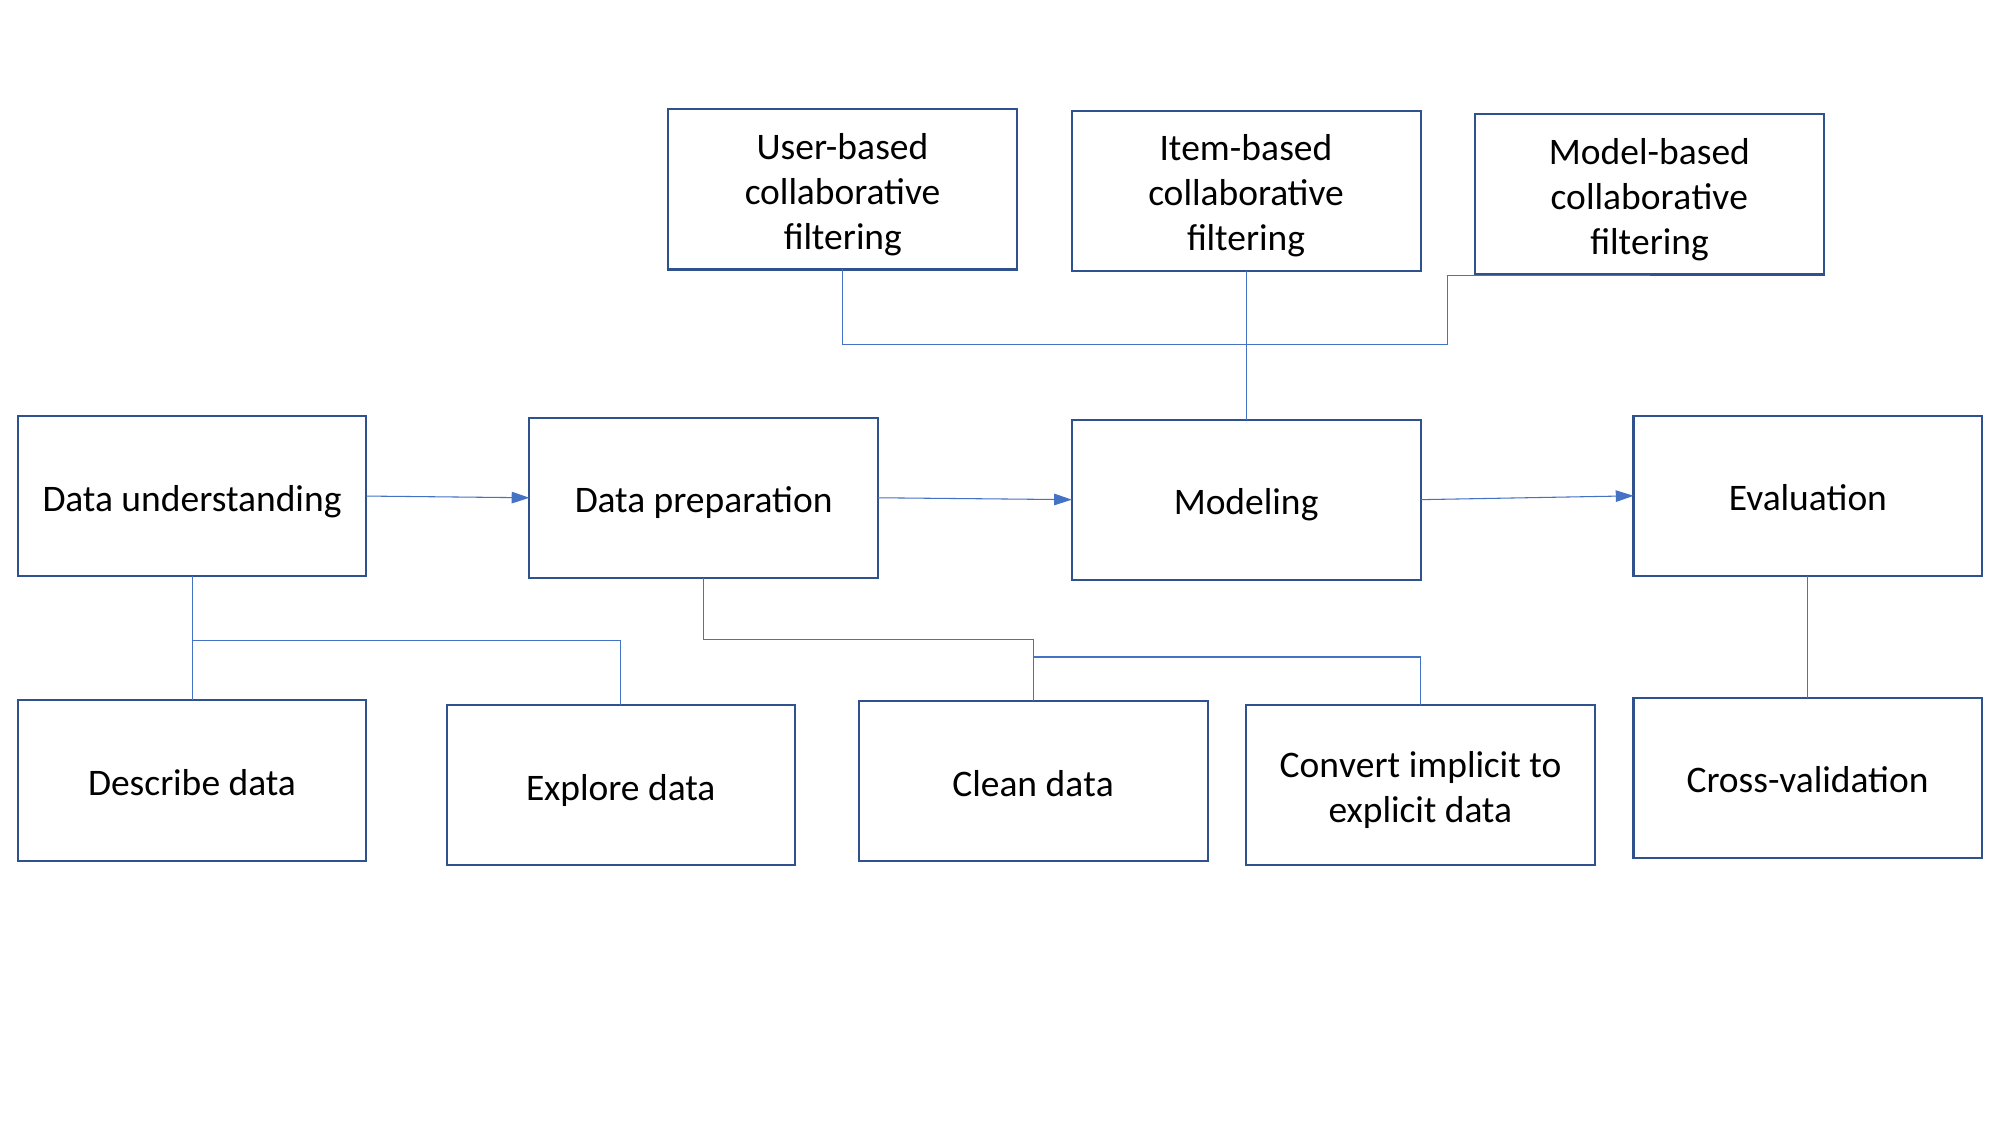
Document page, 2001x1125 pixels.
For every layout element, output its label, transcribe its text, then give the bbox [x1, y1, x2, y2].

text_box Explore data [447, 705, 795, 865]
text_box Evaluation [1634, 416, 1982, 576]
text_box Clean data [859, 701, 1208, 861]
text_box Model-based collaborative filtering [1475, 114, 1824, 274]
text_box Modeling [1072, 420, 1421, 580]
text_box Cross-validation [1634, 698, 1982, 858]
text_box Item-based collaborative filtering [1072, 111, 1421, 271]
text_box Data preparation [529, 418, 878, 578]
text_box User-based collaborative filtering [668, 109, 1017, 270]
text_box Convert implicit to explicit data [1246, 705, 1595, 865]
text_box Describe data [18, 700, 366, 861]
text_box Data understanding [18, 416, 366, 576]
